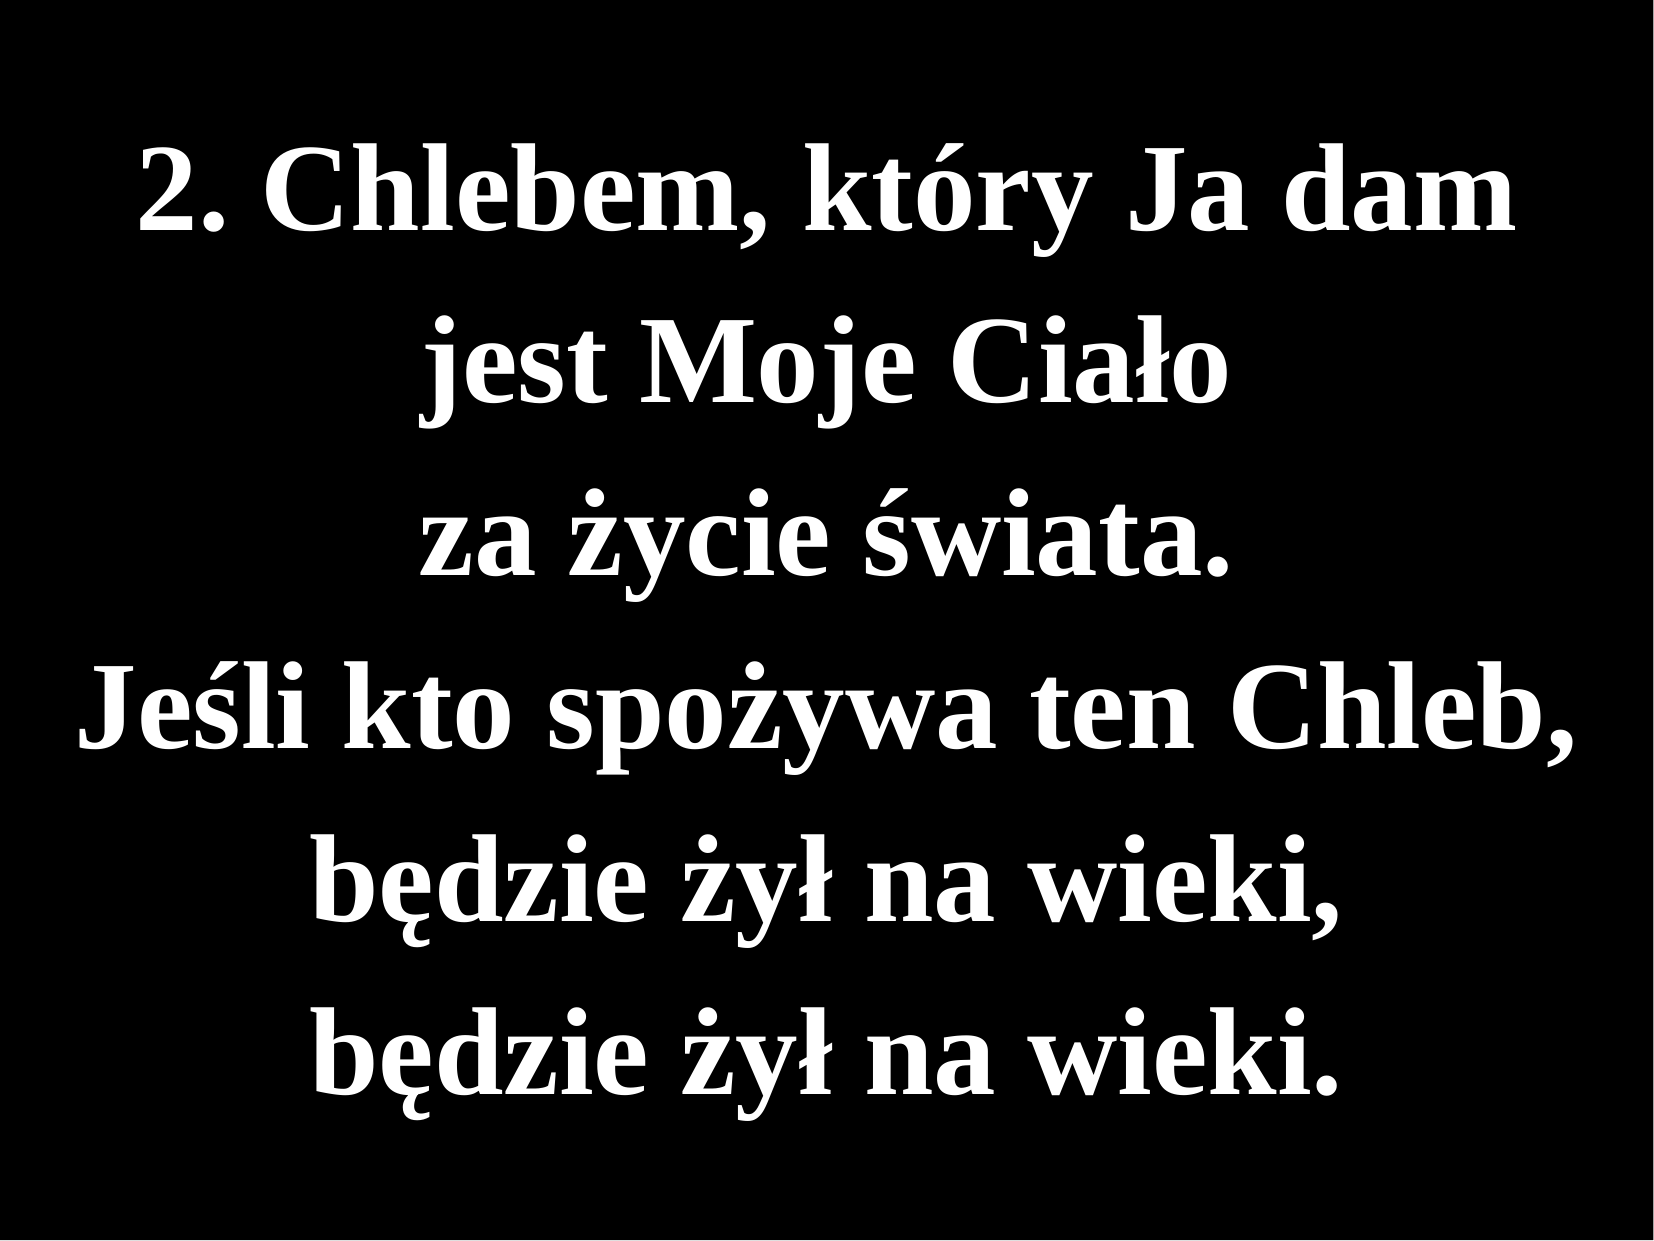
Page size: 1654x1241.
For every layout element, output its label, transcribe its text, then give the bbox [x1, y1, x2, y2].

title 2. Chlebem, który Ja dam ppp jest Moje Ciało ppp za życie świata. ppp Jeśli kto spożywa ten Chleb, ppp będzie żył na wieki, ppp będzie żył na wieki. [0, 0, 1654, 1241]
